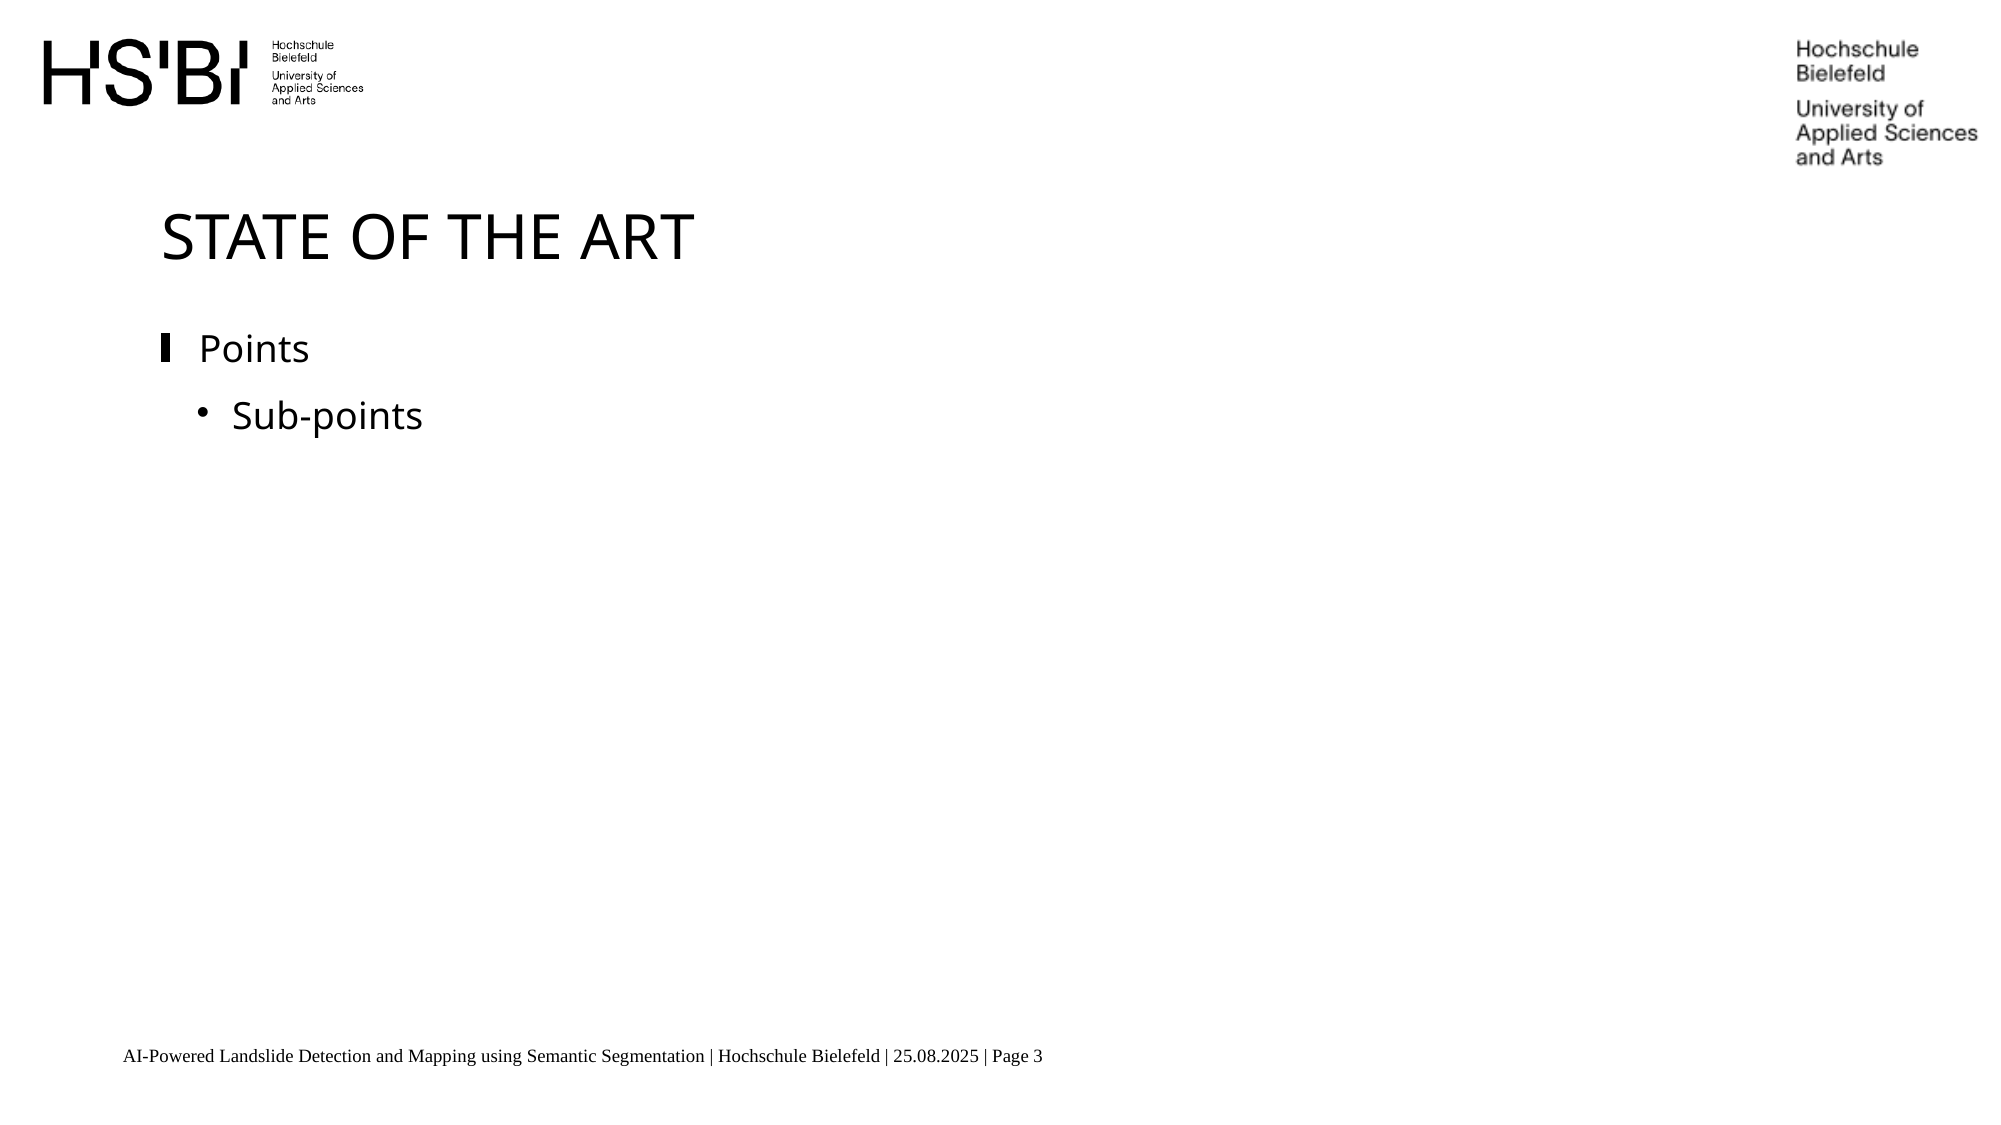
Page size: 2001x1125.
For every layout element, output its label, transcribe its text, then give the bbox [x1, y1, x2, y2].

text_box State of the art [161, 205, 1797, 278]
text_box Points Sub-points [161, 302, 1797, 1029]
text_box AI-Powered Landslide Detection and Mapping using Semantic Segmentation | Hochschule Bielefeld | 25.08.2025 | Page 3 [108, 1036, 1108, 1074]
